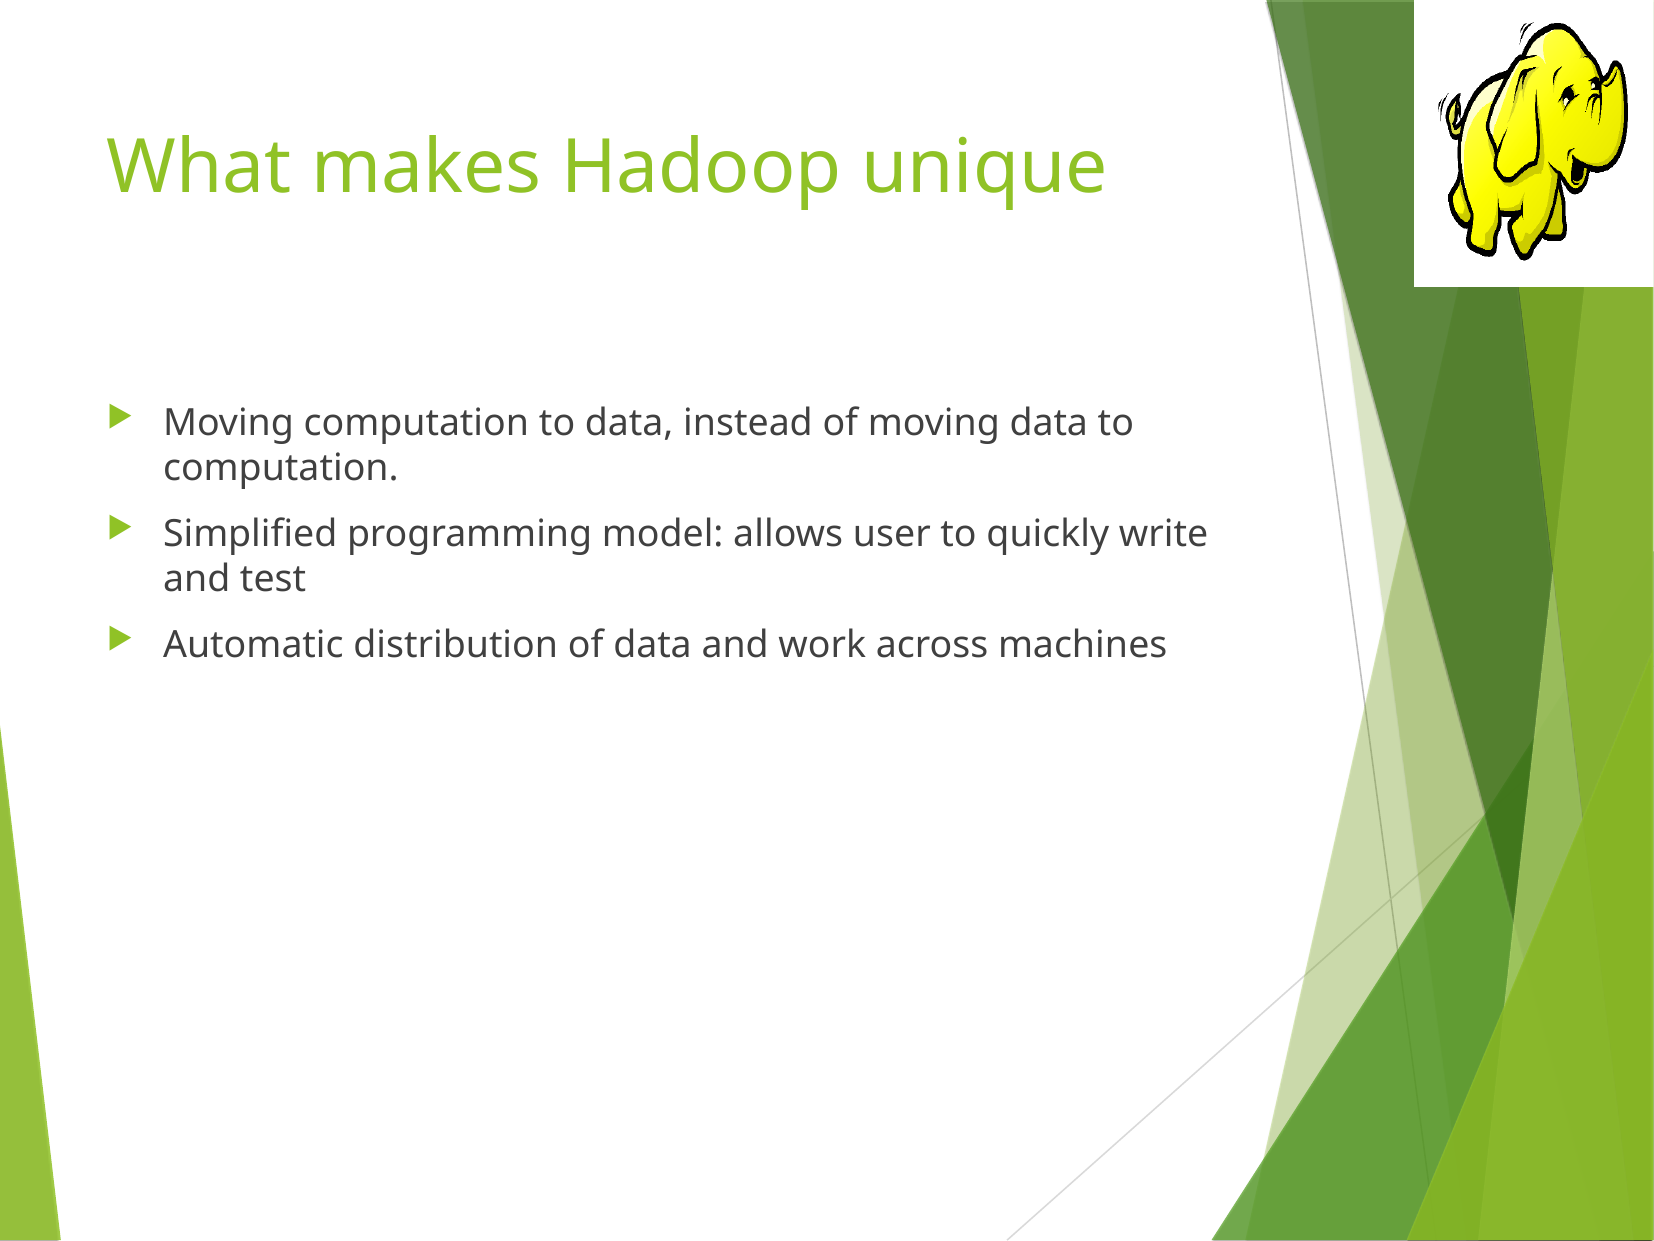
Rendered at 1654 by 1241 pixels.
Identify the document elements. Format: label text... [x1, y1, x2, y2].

title What makes Hadoop unique [91, 110, 1258, 349]
list Moving computation to data, instead of moving data to computation. Simplified programming model: allows user to quickly write and test Automatic distribution of data and work across machines [91, 390, 1258, 1093]
picture [1414, 0, 1654, 287]
